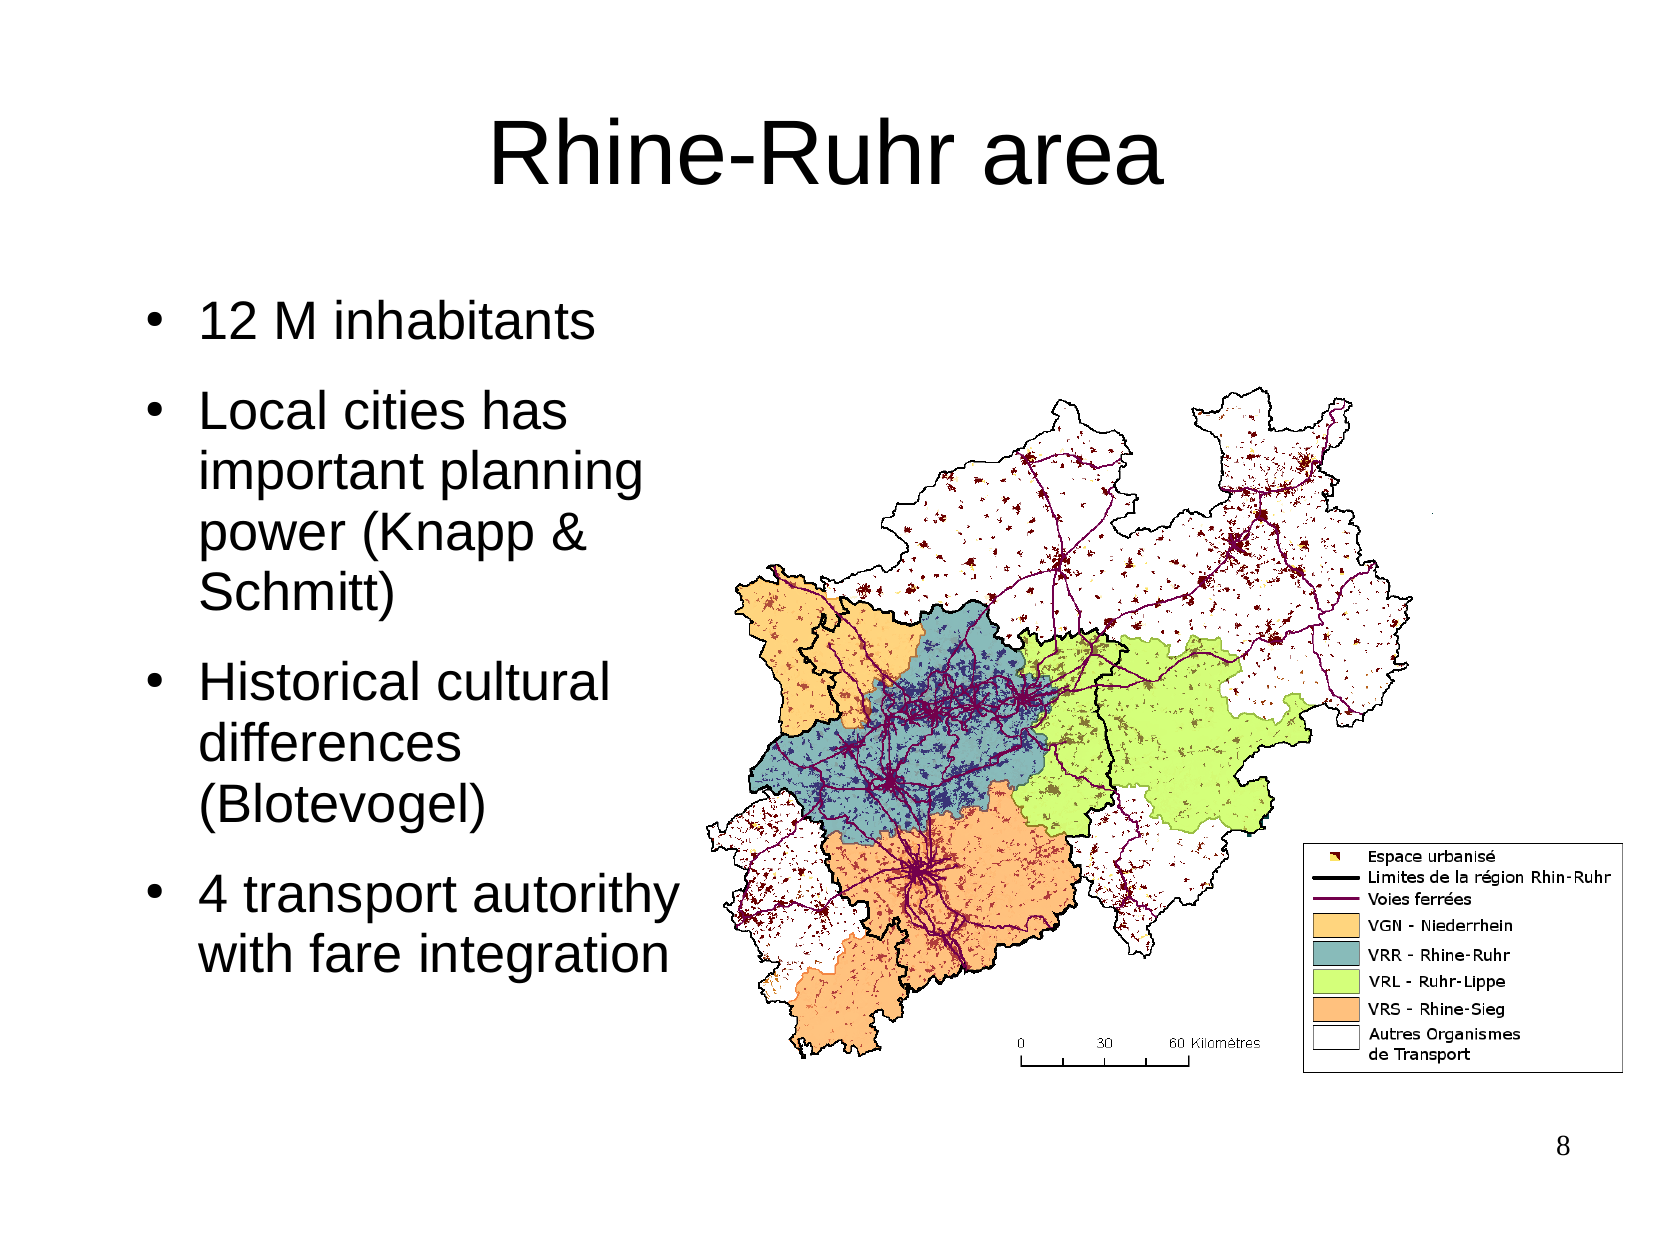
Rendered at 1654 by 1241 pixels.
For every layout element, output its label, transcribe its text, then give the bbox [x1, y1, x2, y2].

list 12 M inhabitants Local cities has important planning power (Knapp & Schmitt) Historical cultural differences (Blotevogel) 4 transport autorithy with fare integration [127, 290, 748, 1010]
title Rhine-Ruhr area [82, 49, 1571, 257]
picture [688, 377, 1630, 1079]
